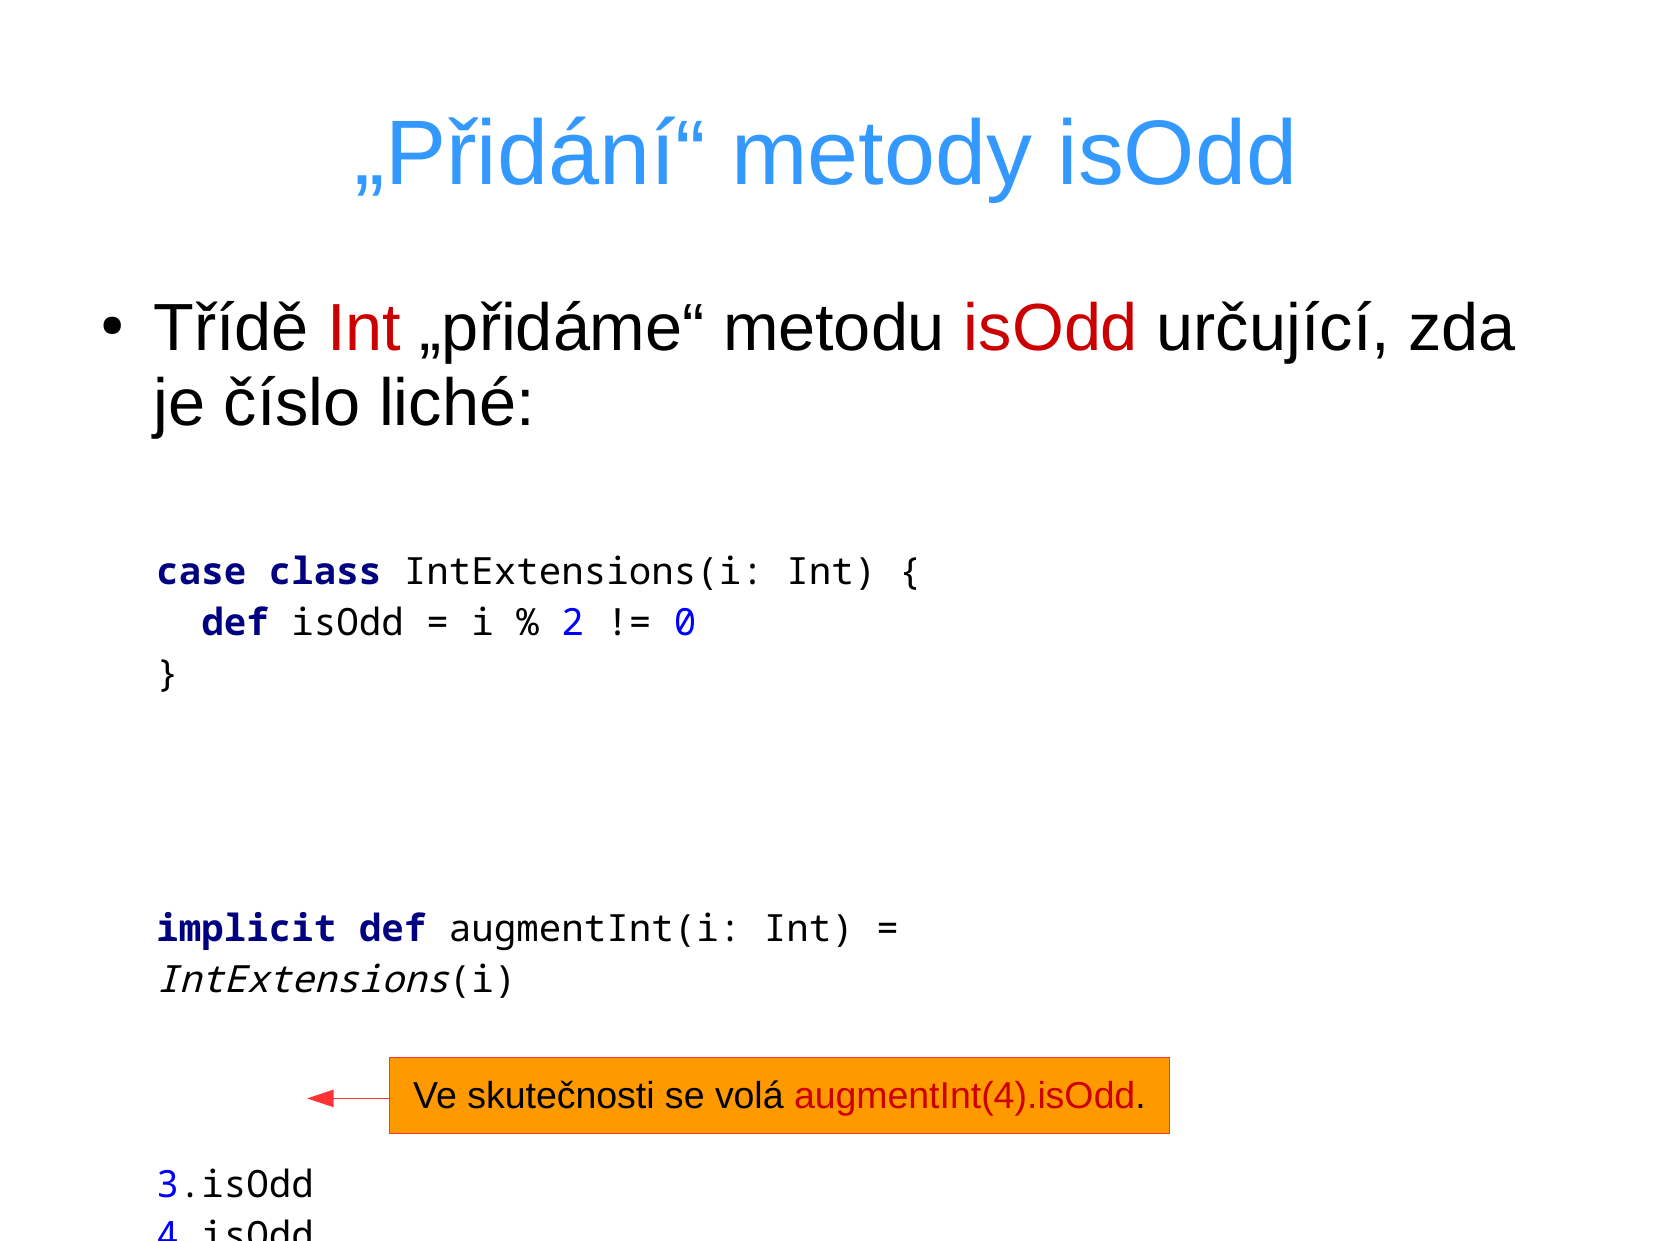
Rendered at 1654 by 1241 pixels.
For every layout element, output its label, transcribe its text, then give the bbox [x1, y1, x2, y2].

text_box Ve skutečnosti se volá augmentInt(4).isOdd. [389, 1057, 1170, 1134]
text_box case class IntExtensions(i: Int) { def isOdd = i % 2 != 0 } implicit def augmentInt(i: Int) = IntExtensions(i) 3.isOdd 4.isOdd [141, 537, 1217, 1125]
title „Přidání“ metody isOdd [82, 49, 1571, 257]
list Třídě Int „přidáme“ metodu isOdd určující, zda je číslo liché: [82, 290, 1571, 1010]
